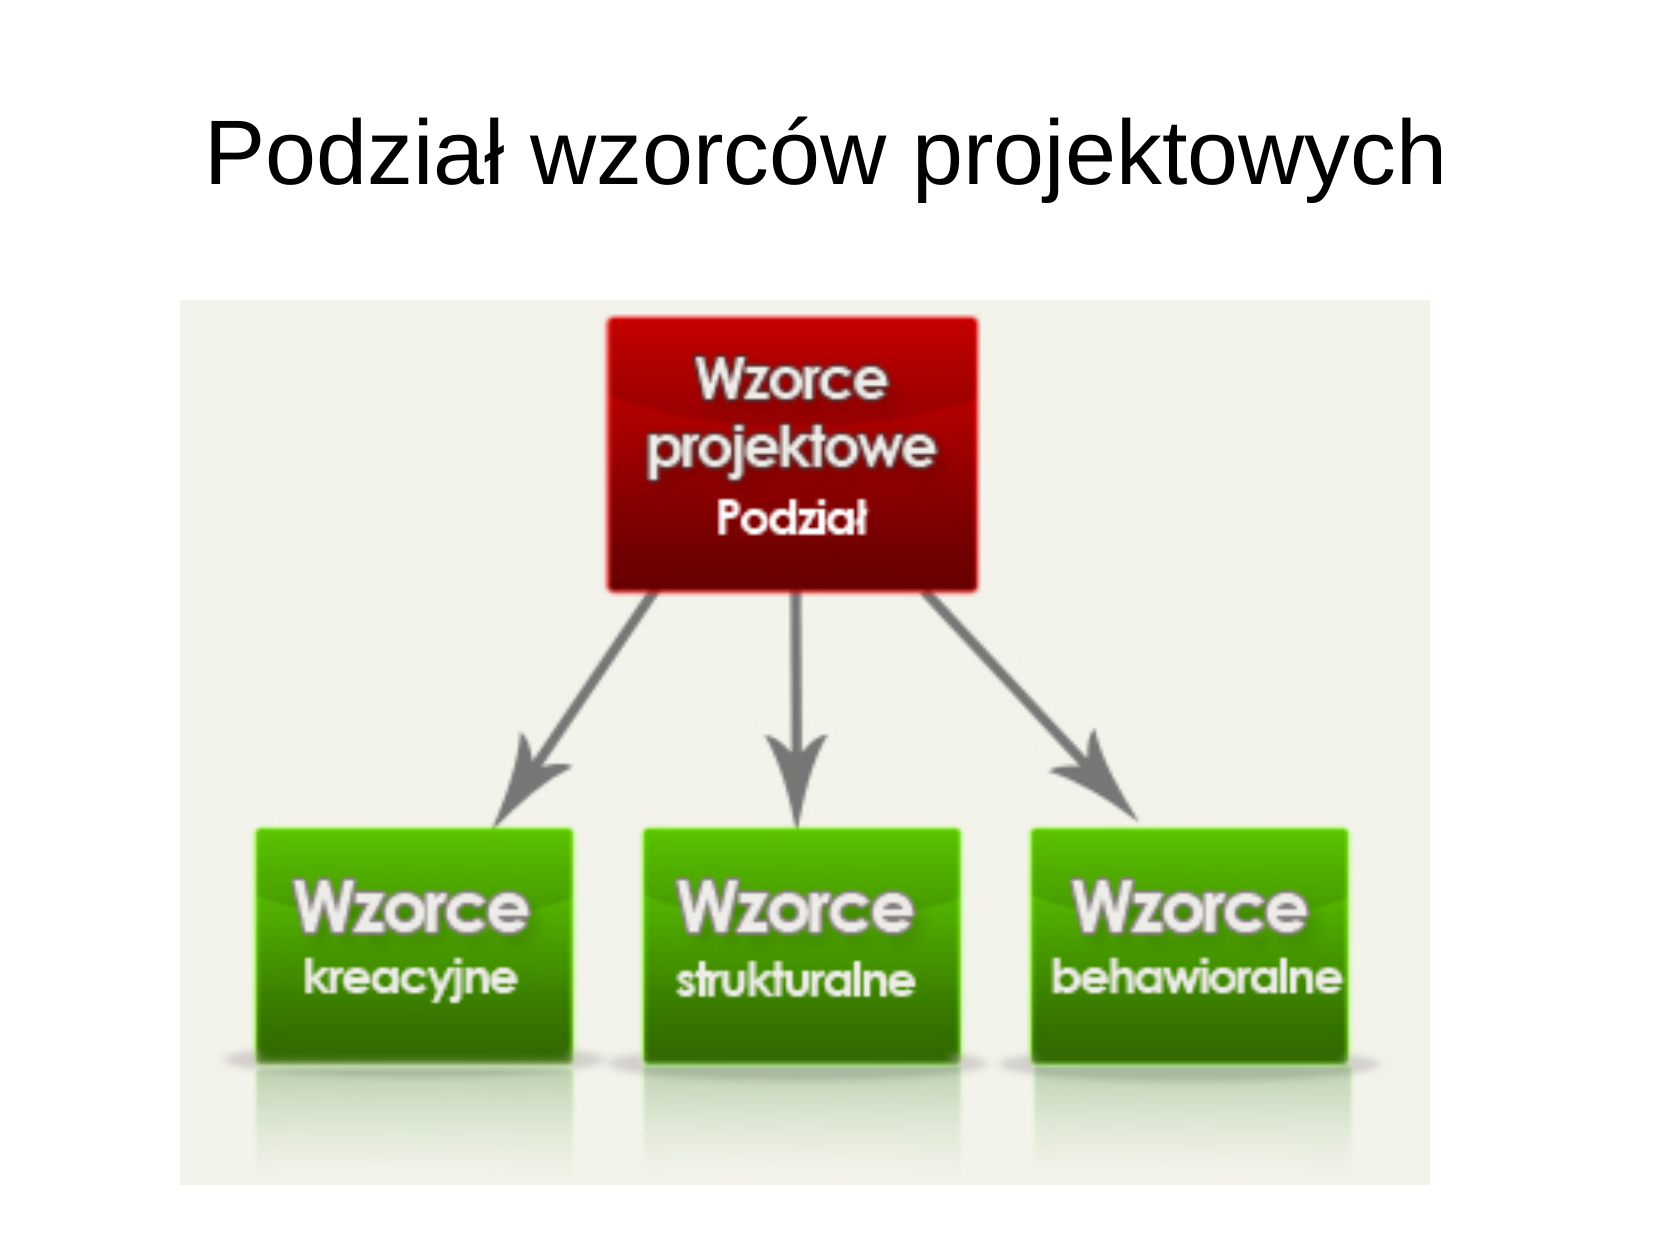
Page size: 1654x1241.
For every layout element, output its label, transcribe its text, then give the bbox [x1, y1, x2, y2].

picture [180, 300, 1430, 1186]
title Podział wzorców projektowych [82, 49, 1571, 257]
